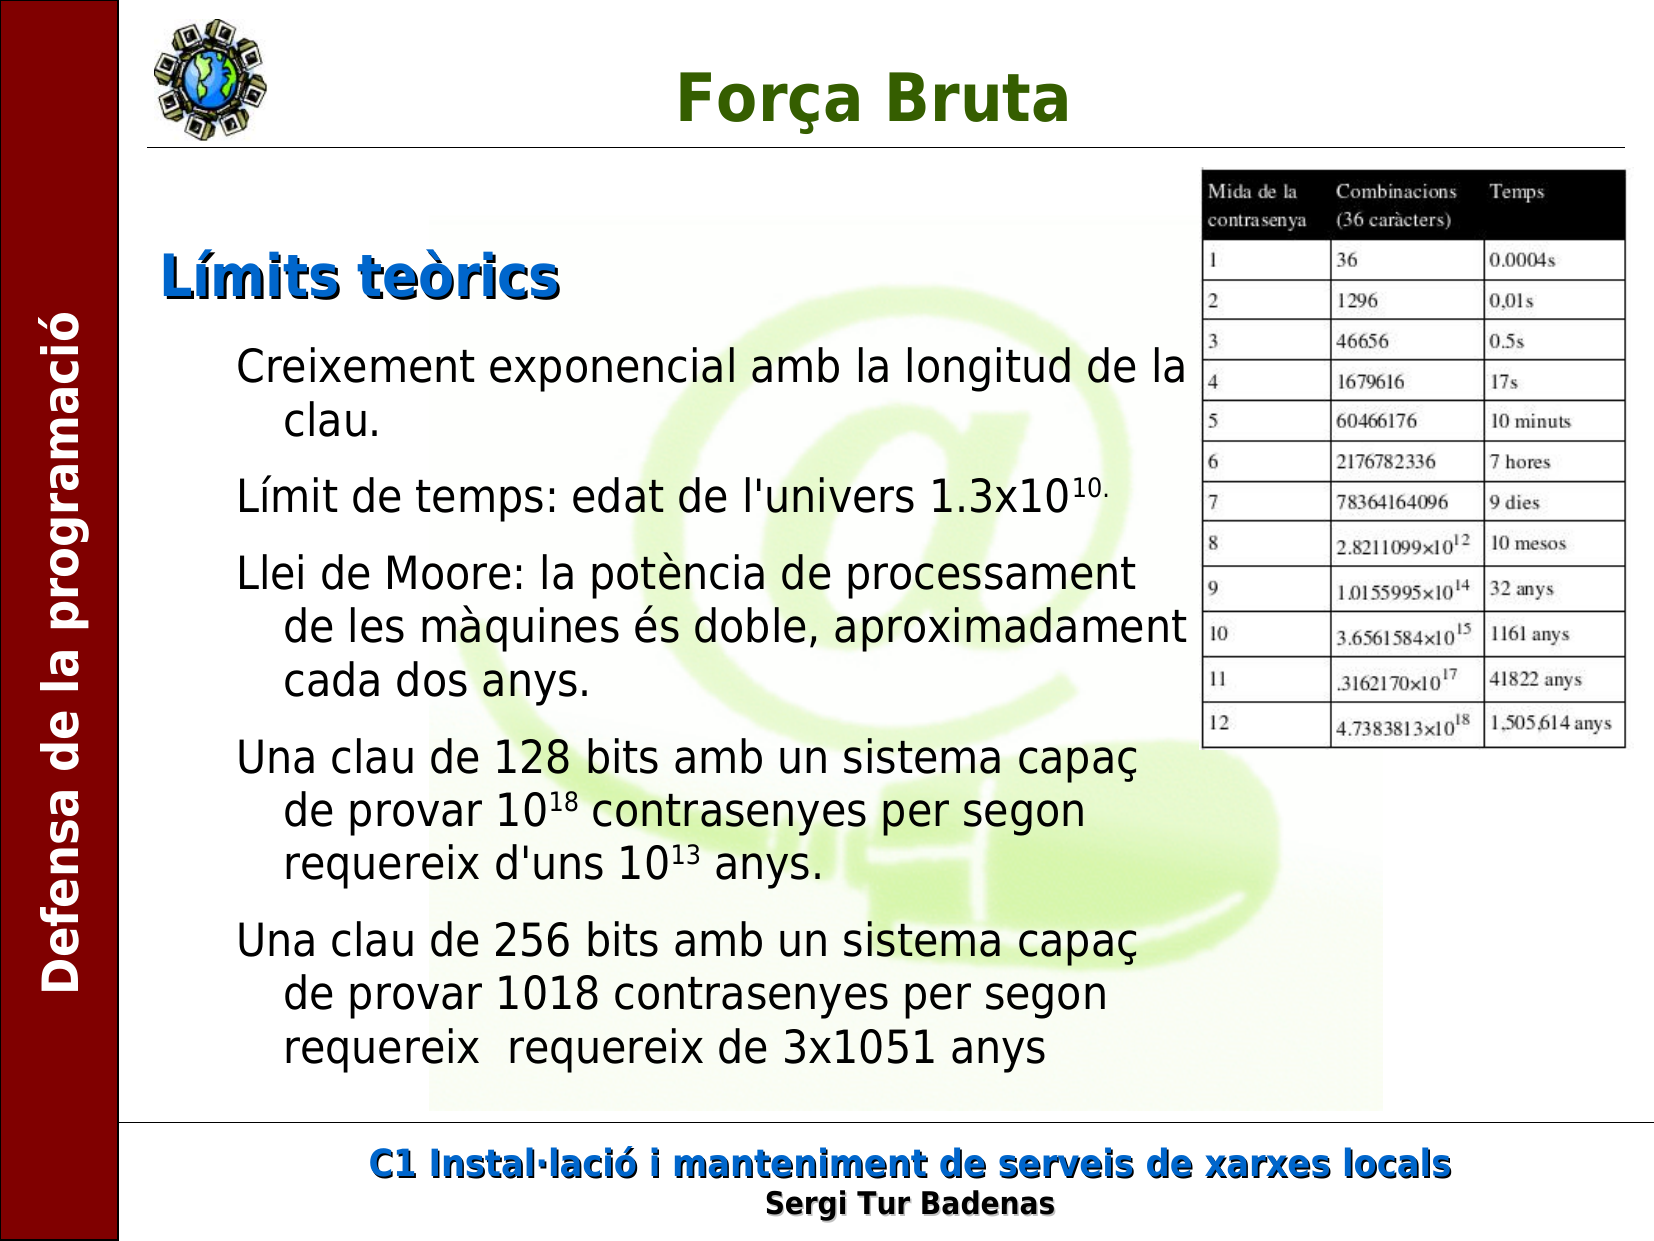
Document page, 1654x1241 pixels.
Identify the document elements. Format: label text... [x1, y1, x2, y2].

list Límits teòrics Creixement exponencial amb la longitud de la clau. Límit de temps: edat de l'univers 1.3x1010. Llei de Moore: la potència de processament de les màquines és doble, aproximadament cada dos anys. Una clau de 128 bits amb un sistema capaç de provar 1018 contrasenyes per segon requereix d'uns 1013 anys. Una clau de 256 bits amb un sistema capaç de provar 1018 contrasenyes per segon requereix requereix de 3x1051 anys [141, 242, 1201, 1185]
picture [154, 19, 268, 56]
title Força Bruta [129, 56, 1619, 141]
picture [429, 167, 1634, 1111]
